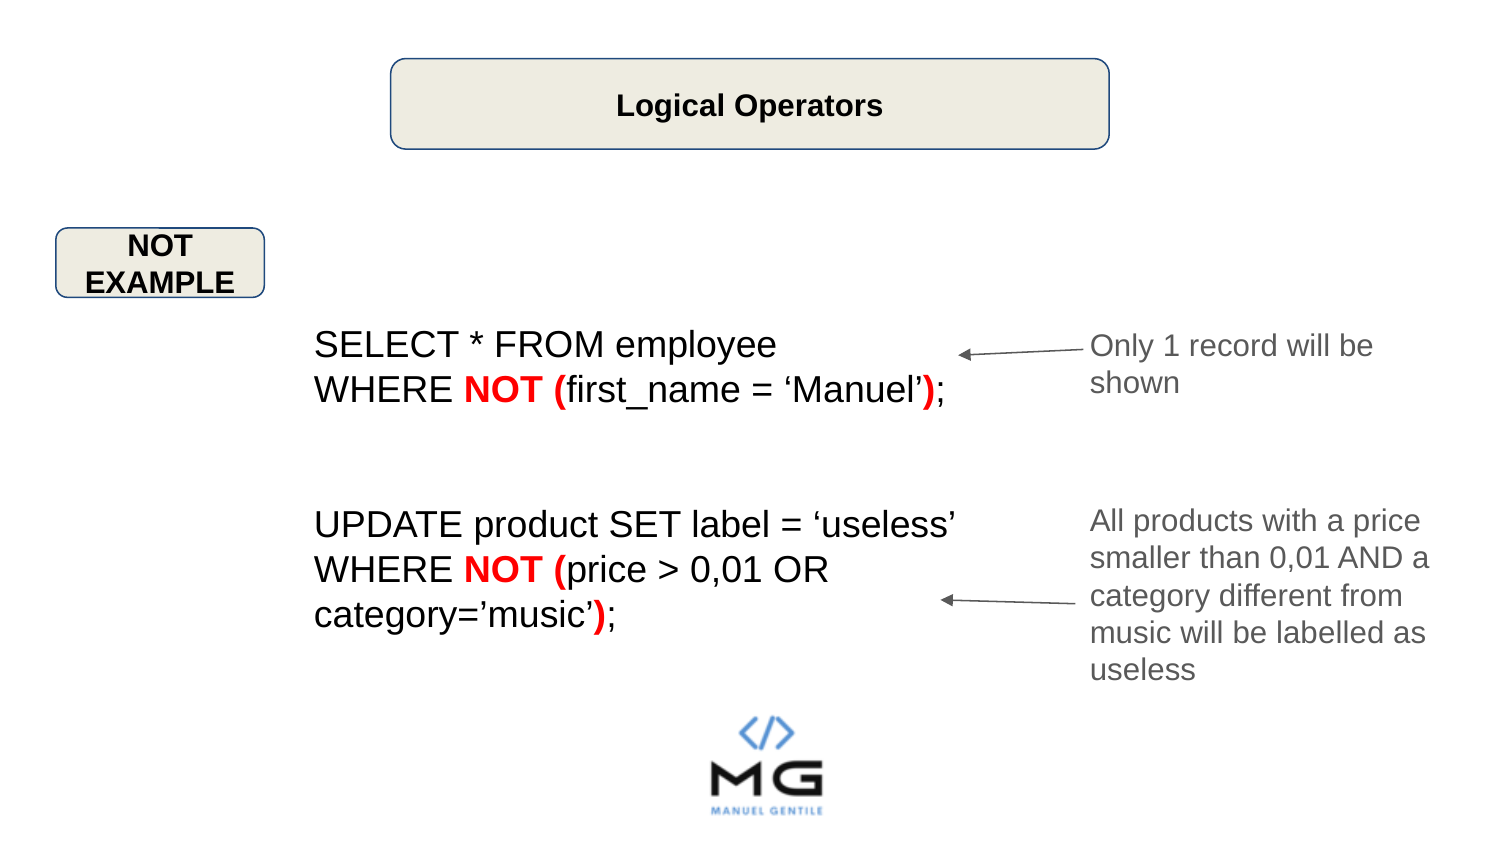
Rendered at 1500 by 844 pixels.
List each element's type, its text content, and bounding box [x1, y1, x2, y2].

picture [688, 687, 846, 844]
text_box SELECT * FROM employee WHERE NOT (first_name = ‘Manuel’); [298, 305, 1066, 375]
text_box NOT EXAMPLE [55, 227, 265, 298]
text_box UPDATE product SET label = ‘useless’ WHERE NOT (price > 0,01 OR category=’music’); [298, 485, 1066, 555]
text_box Logical Operators [390, 58, 1110, 150]
text_box All products with a price smaller than 0,01 AND a category different from music will be labelled as useless [1074, 484, 1473, 576]
text_box Only 1 record will be shown [1074, 309, 1447, 353]
